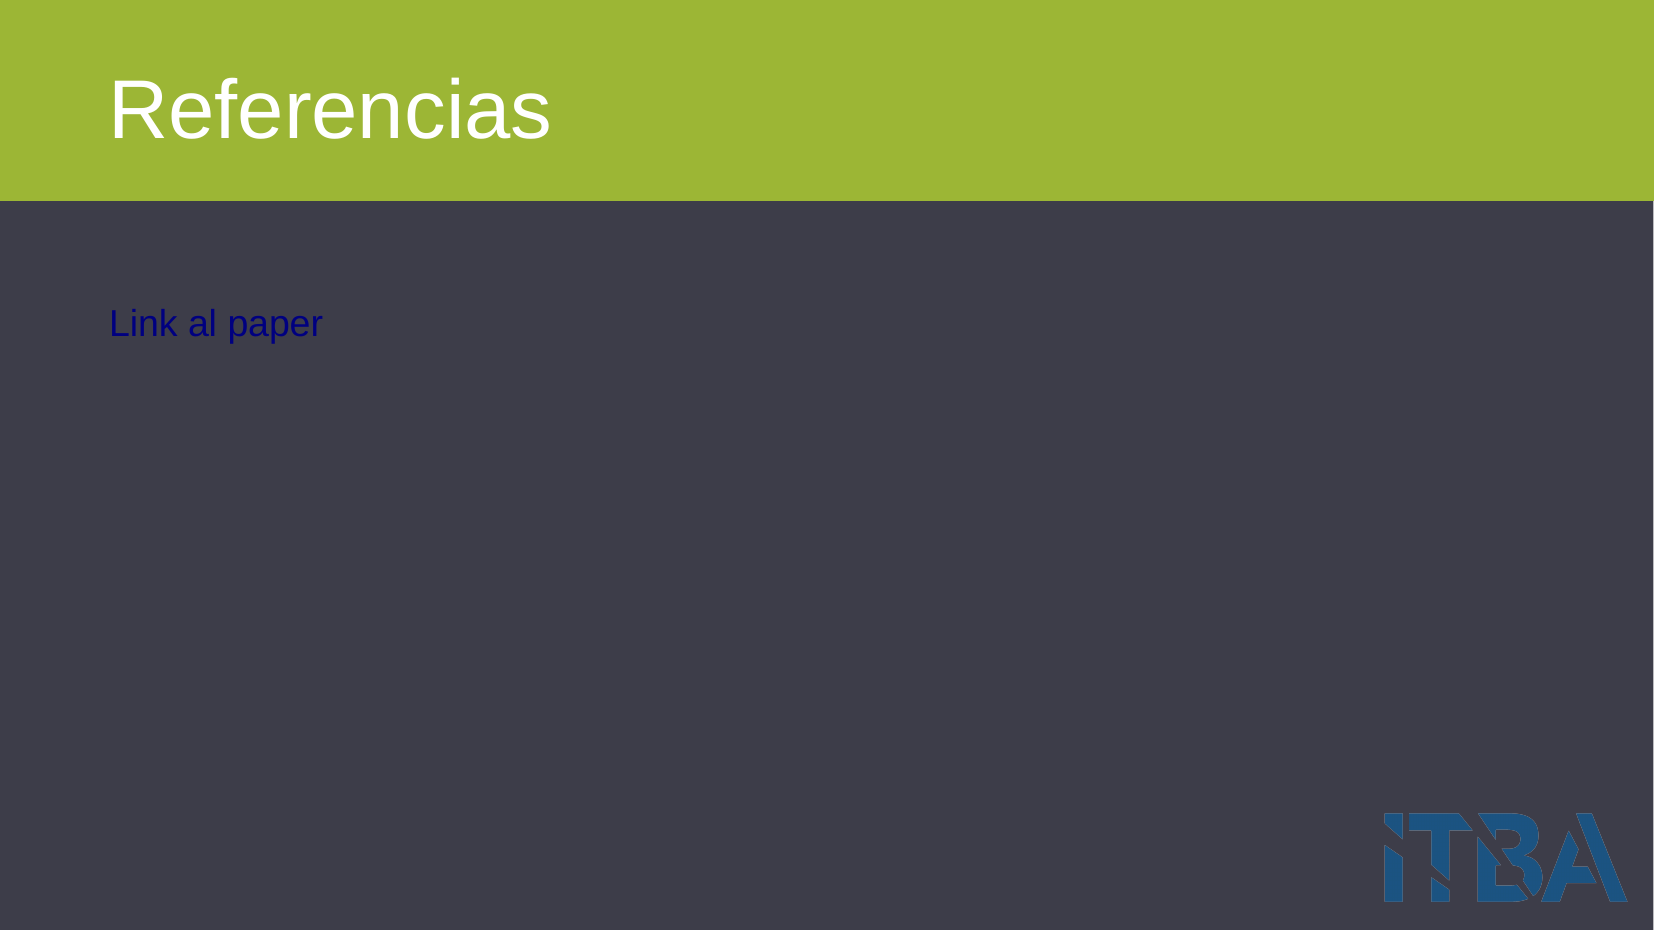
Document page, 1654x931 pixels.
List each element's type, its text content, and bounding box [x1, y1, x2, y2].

text_box Link al paper [94, 295, 339, 353]
text_box Referencias [93, 56, 615, 165]
text_box [0, 0, 1654, 201]
picture [1358, 779, 1654, 931]
